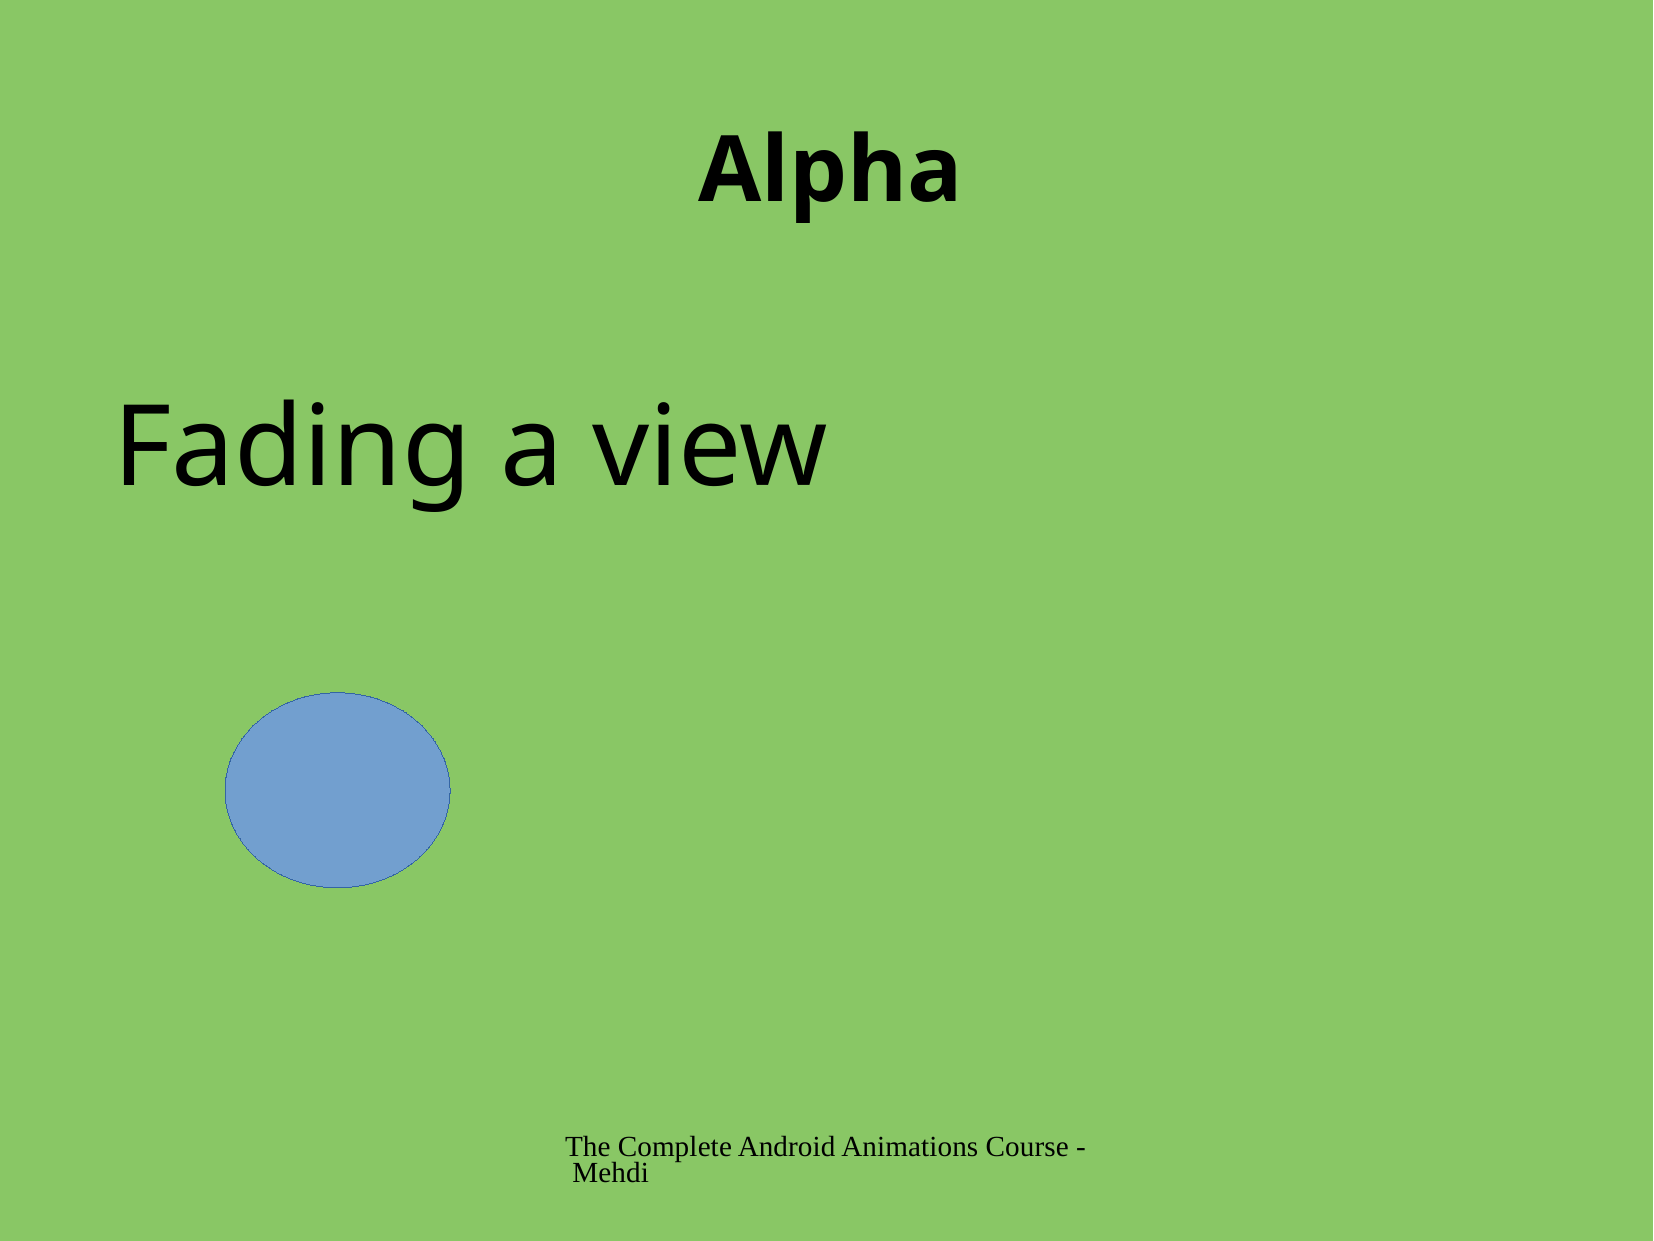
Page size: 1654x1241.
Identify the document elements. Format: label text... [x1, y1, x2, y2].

text_box [225, 692, 451, 888]
title Alpha [86, 62, 1575, 271]
list Fading a view [42, 365, 1531, 736]
